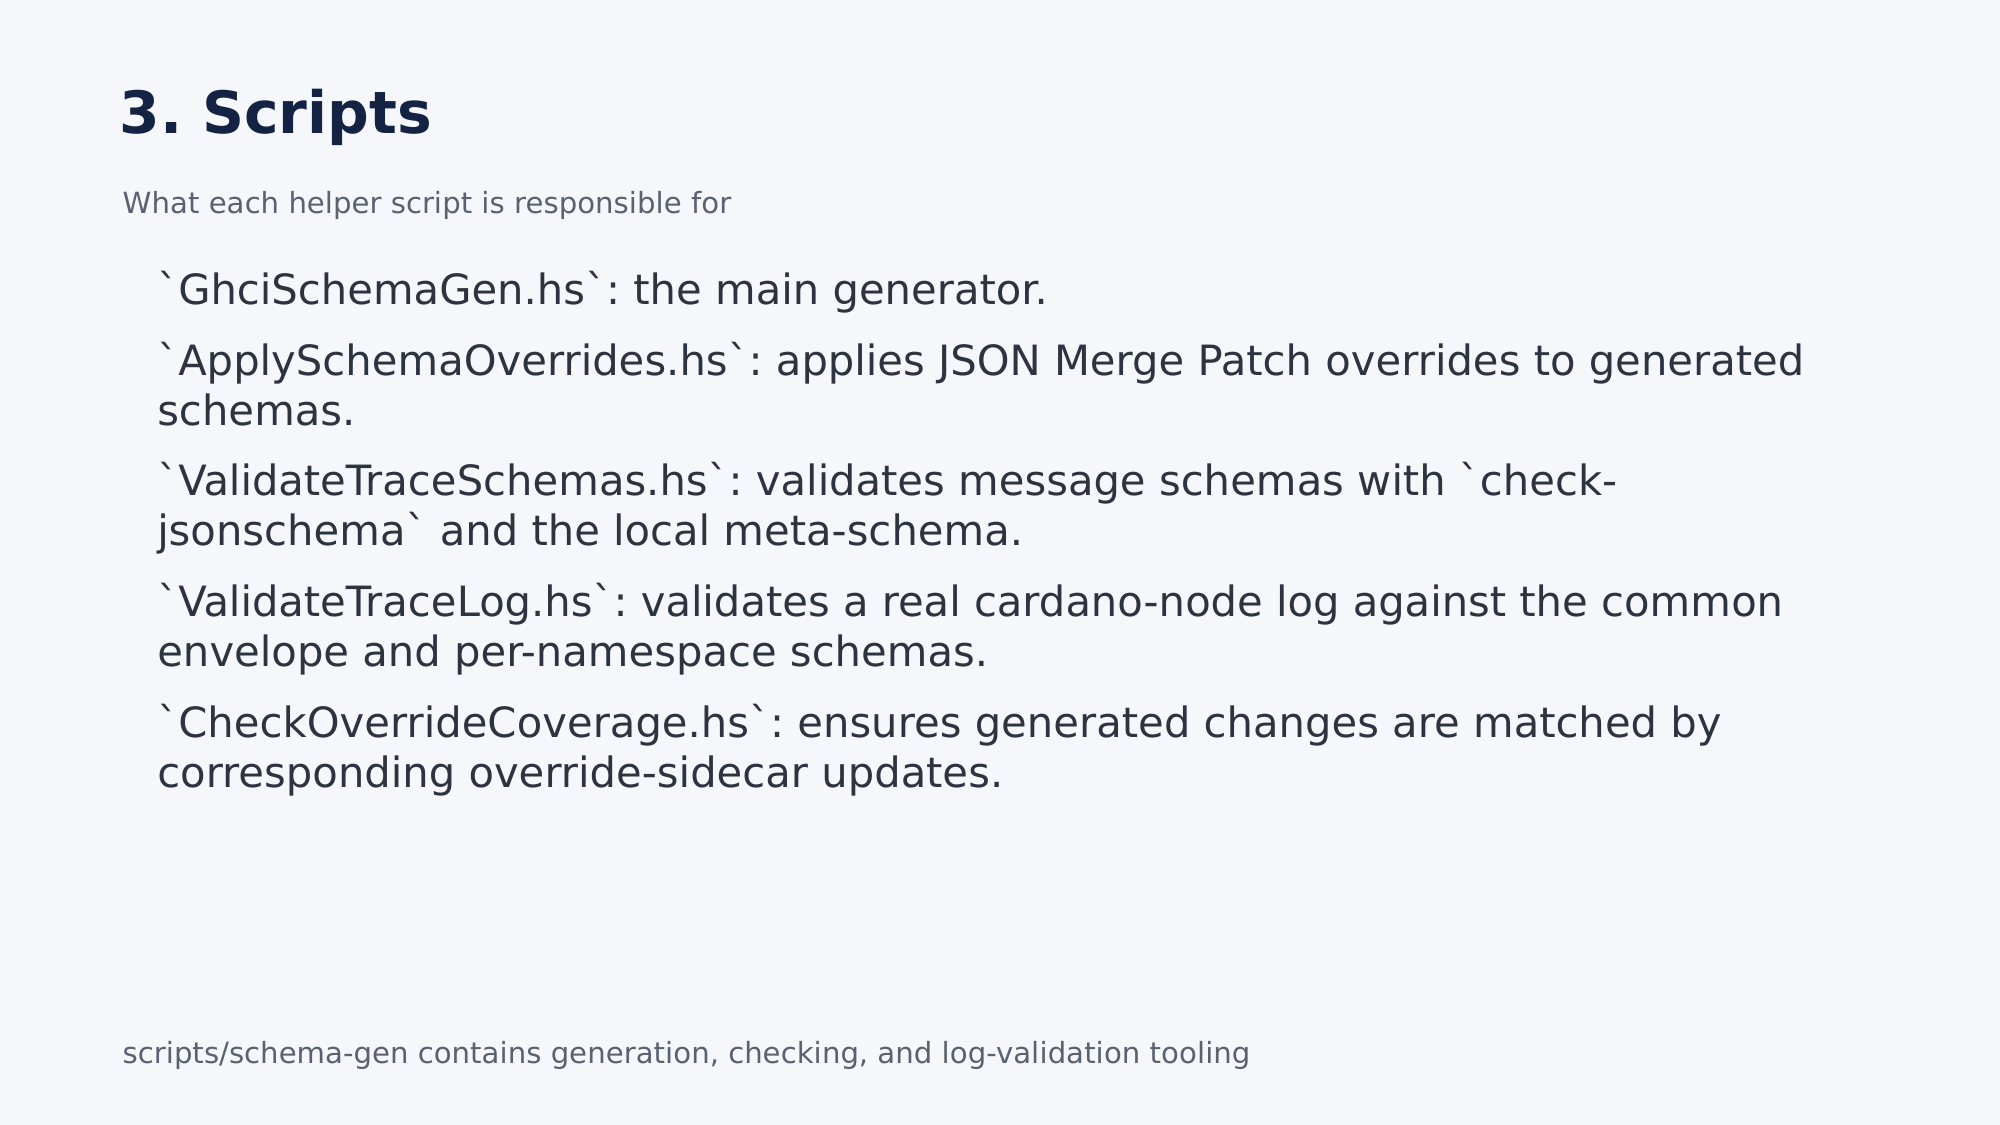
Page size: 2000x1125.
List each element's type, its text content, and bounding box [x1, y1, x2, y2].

text_box 3. Scripts [105, 67, 448, 153]
text_box `GhciSchemaGen.hs`: the main generator. `ApplySchemaOverrides.hs`: applies JSON Merge Patch overrides to generated schemas. `ValidateTraceSchemas.hs`: validates message schemas with `check-jsonschema` and the local meta-schema. `ValidateTraceLog.hs`: validates a real cardano-node log against the common envelope and per-namespace schemas. `CheckOverrideCoverage.hs`: ensures generated changes are matched by corresponding override-sidecar updates. [142, 254, 1823, 804]
text_box What each helper script is responsible for [107, 176, 747, 227]
text_box scripts/schema-gen contains generation, checking, and log-validation tooling [108, 1027, 1267, 1078]
